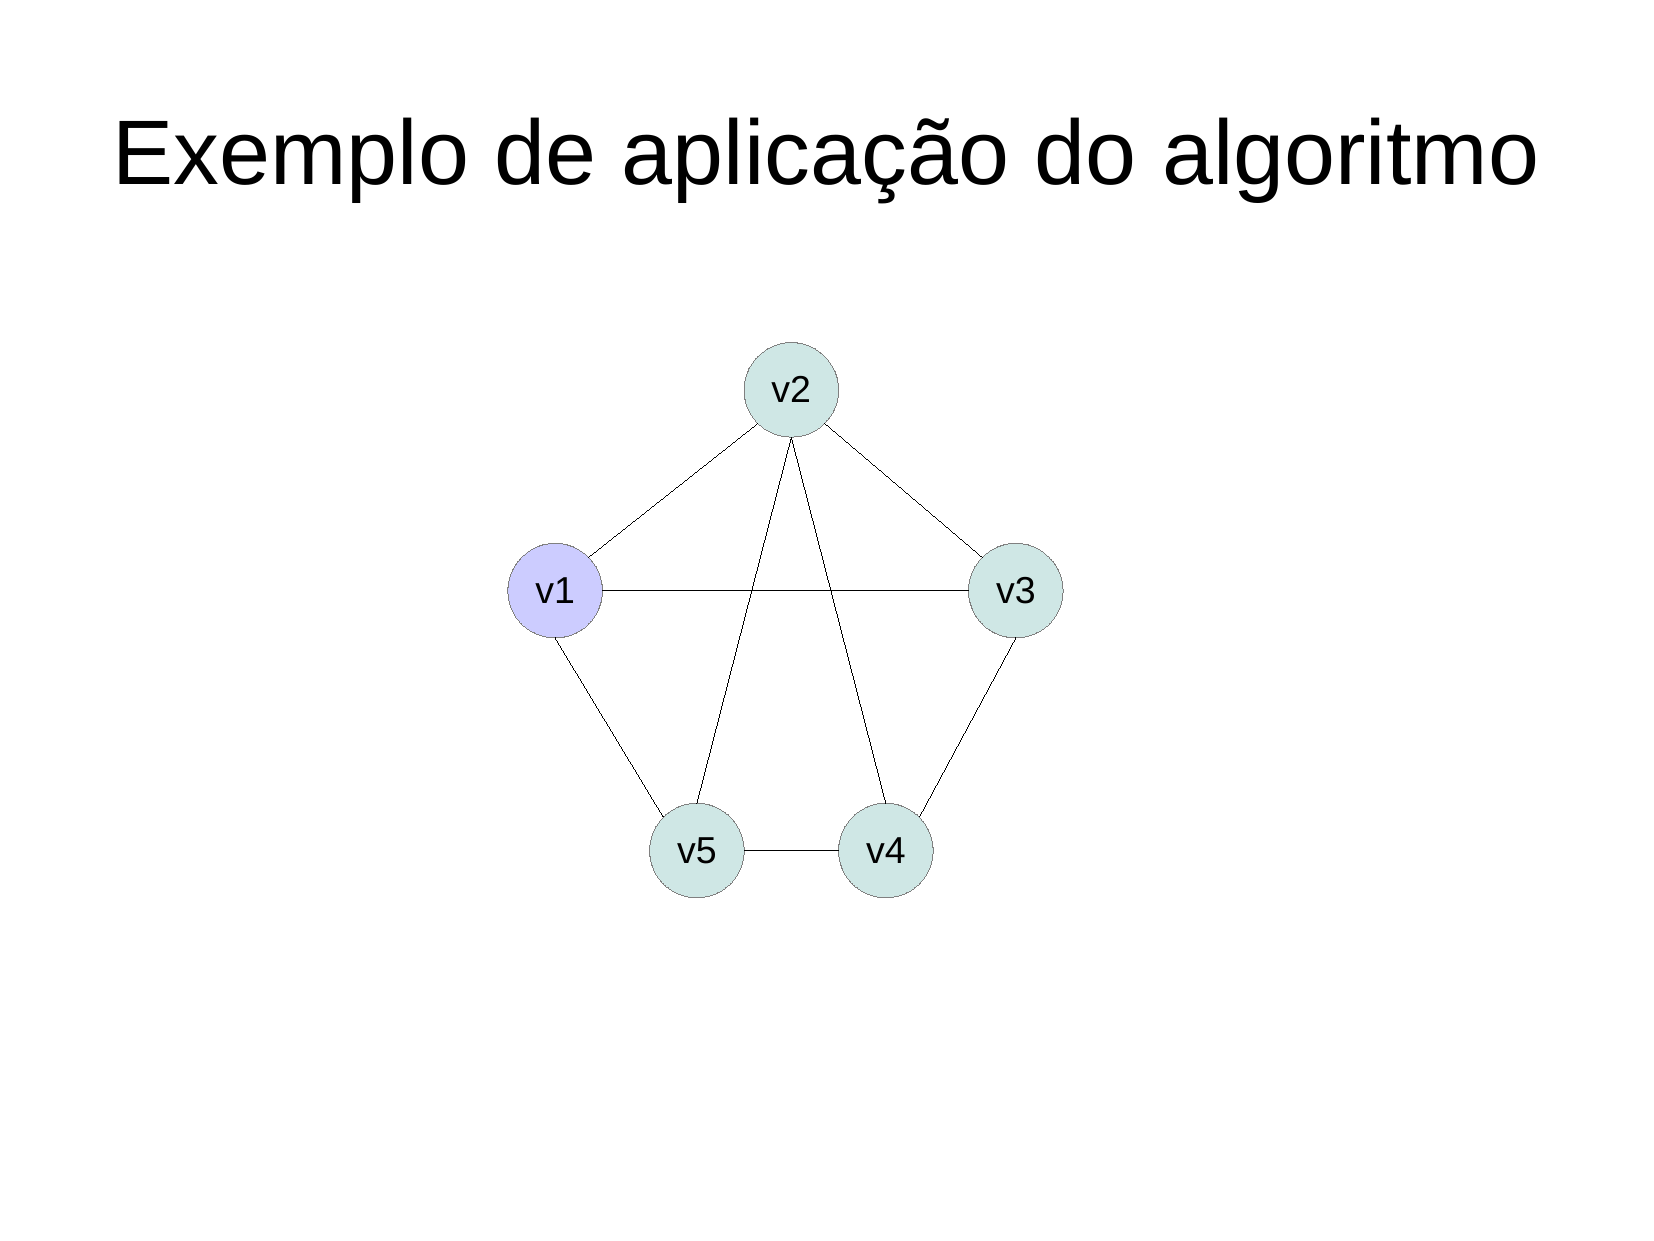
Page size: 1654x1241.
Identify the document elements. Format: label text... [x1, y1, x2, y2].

text_box v1 [507, 543, 603, 638]
text_box v5 [649, 803, 745, 898]
title Exemplo de aplicação do algoritmo [82, 49, 1571, 257]
text_box v3 [968, 543, 1064, 638]
text_box v2 [744, 342, 839, 438]
text_box v4 [838, 803, 934, 898]
